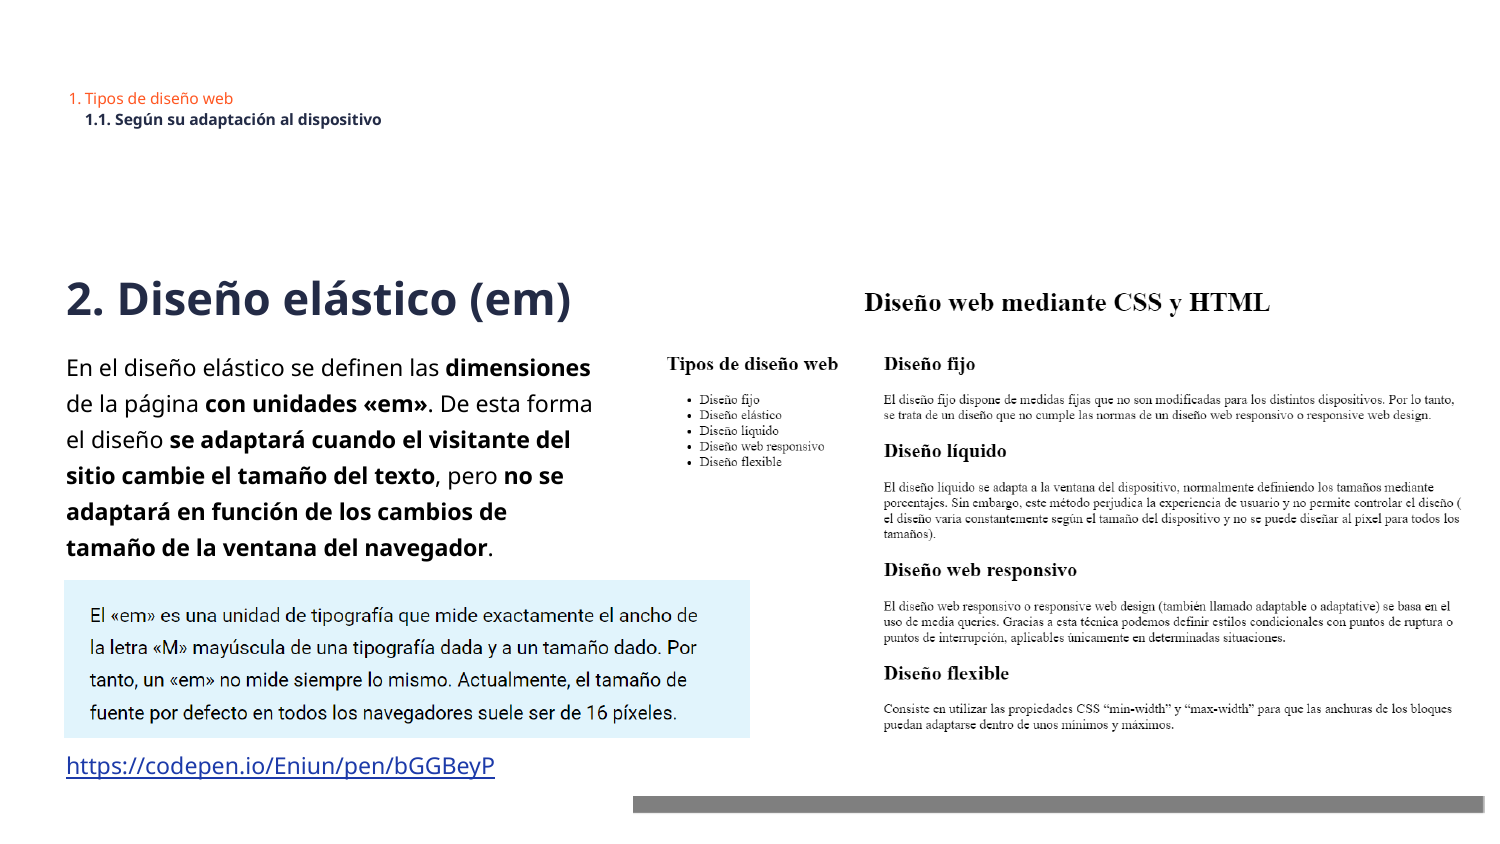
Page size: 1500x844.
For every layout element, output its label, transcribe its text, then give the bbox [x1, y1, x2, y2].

title Tipos de diseño web 1.1. Según su adaptación al dispositivo [51, 72, 1449, 167]
picture [64, 268, 1485, 796]
list 2. Diseño elástico (em) En el diseño elástico se definen las dimensiones de la página con unidades «em». De esta forma el diseño se adaptará cuando el visitante del sitio cambie el tamaño del texto, pero no se adaptará en función de los cambios de tamaño de la ventana del navegador. https://codepen.io/Eniun/pen/bGGBeyP [51, 235, 612, 829]
